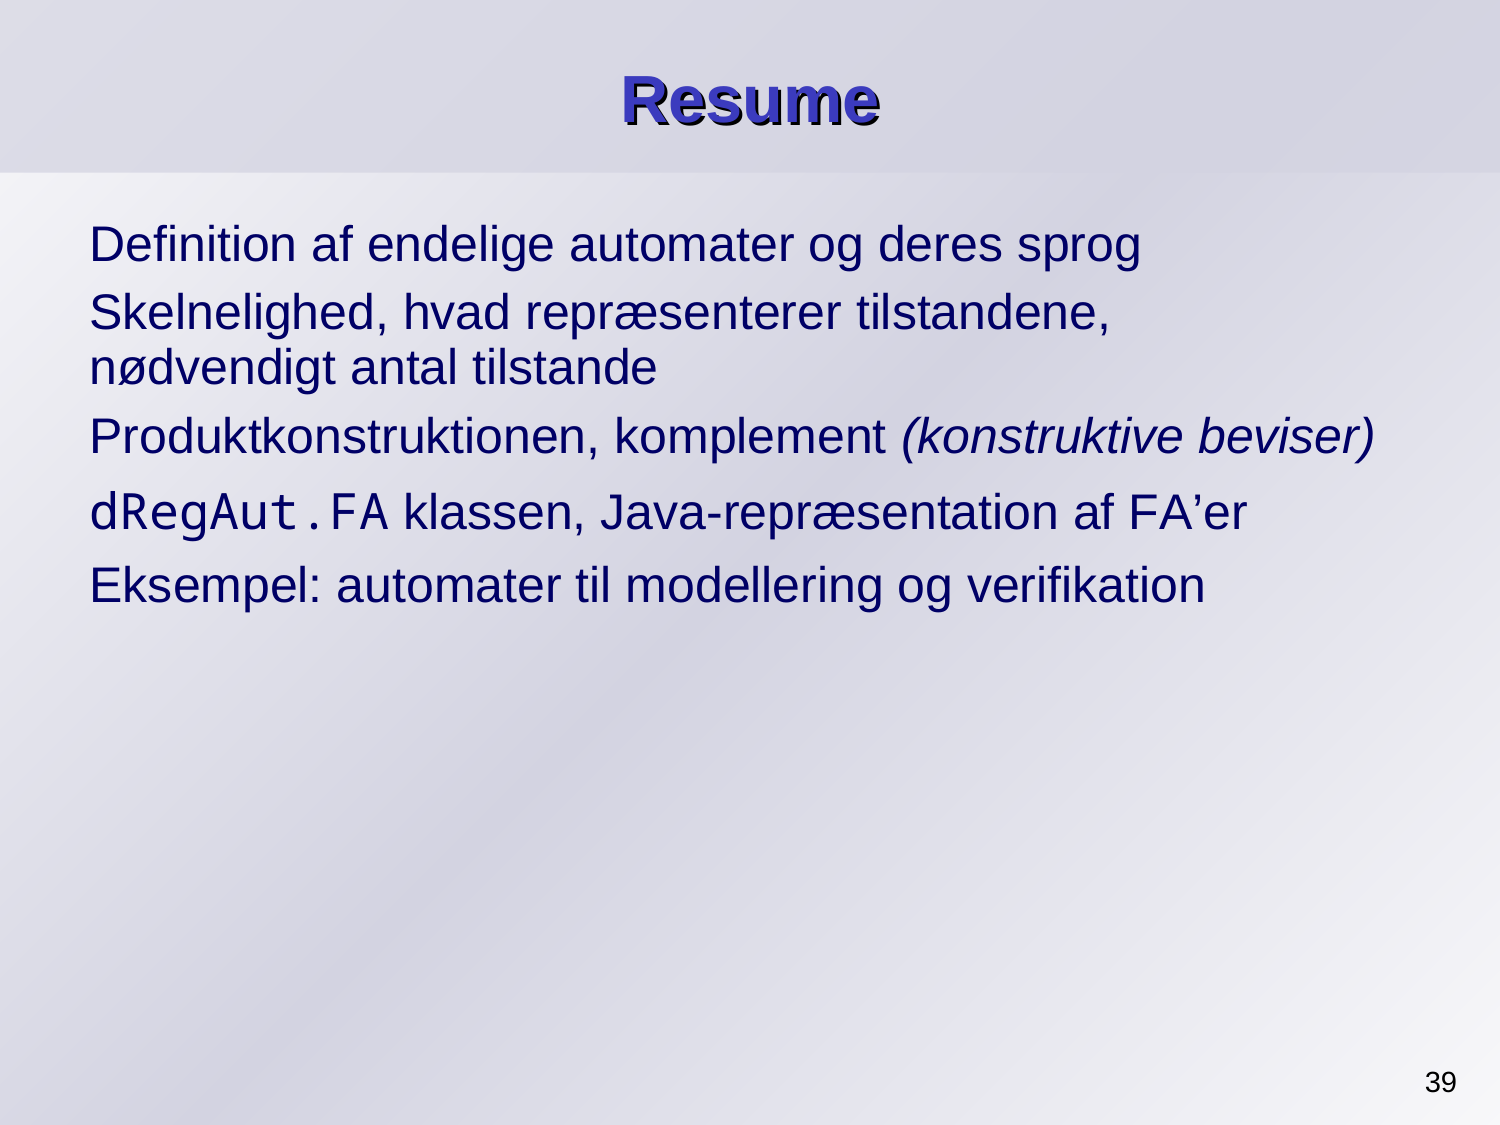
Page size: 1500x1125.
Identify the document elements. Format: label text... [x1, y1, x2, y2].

title Resume [75, 24, 1426, 173]
list Definition af endelige automater og deres sprog Skelnelighed, hvad repræsenterer tilstandene, nødvendigt antal tilstande Produktkonstruktionen, komplement (konstruktive beviser) dRegAut.FA klassen, Java-repræsentation af FA’er Eksempel: automater til modellering og verifikation [74, 208, 1459, 1048]
